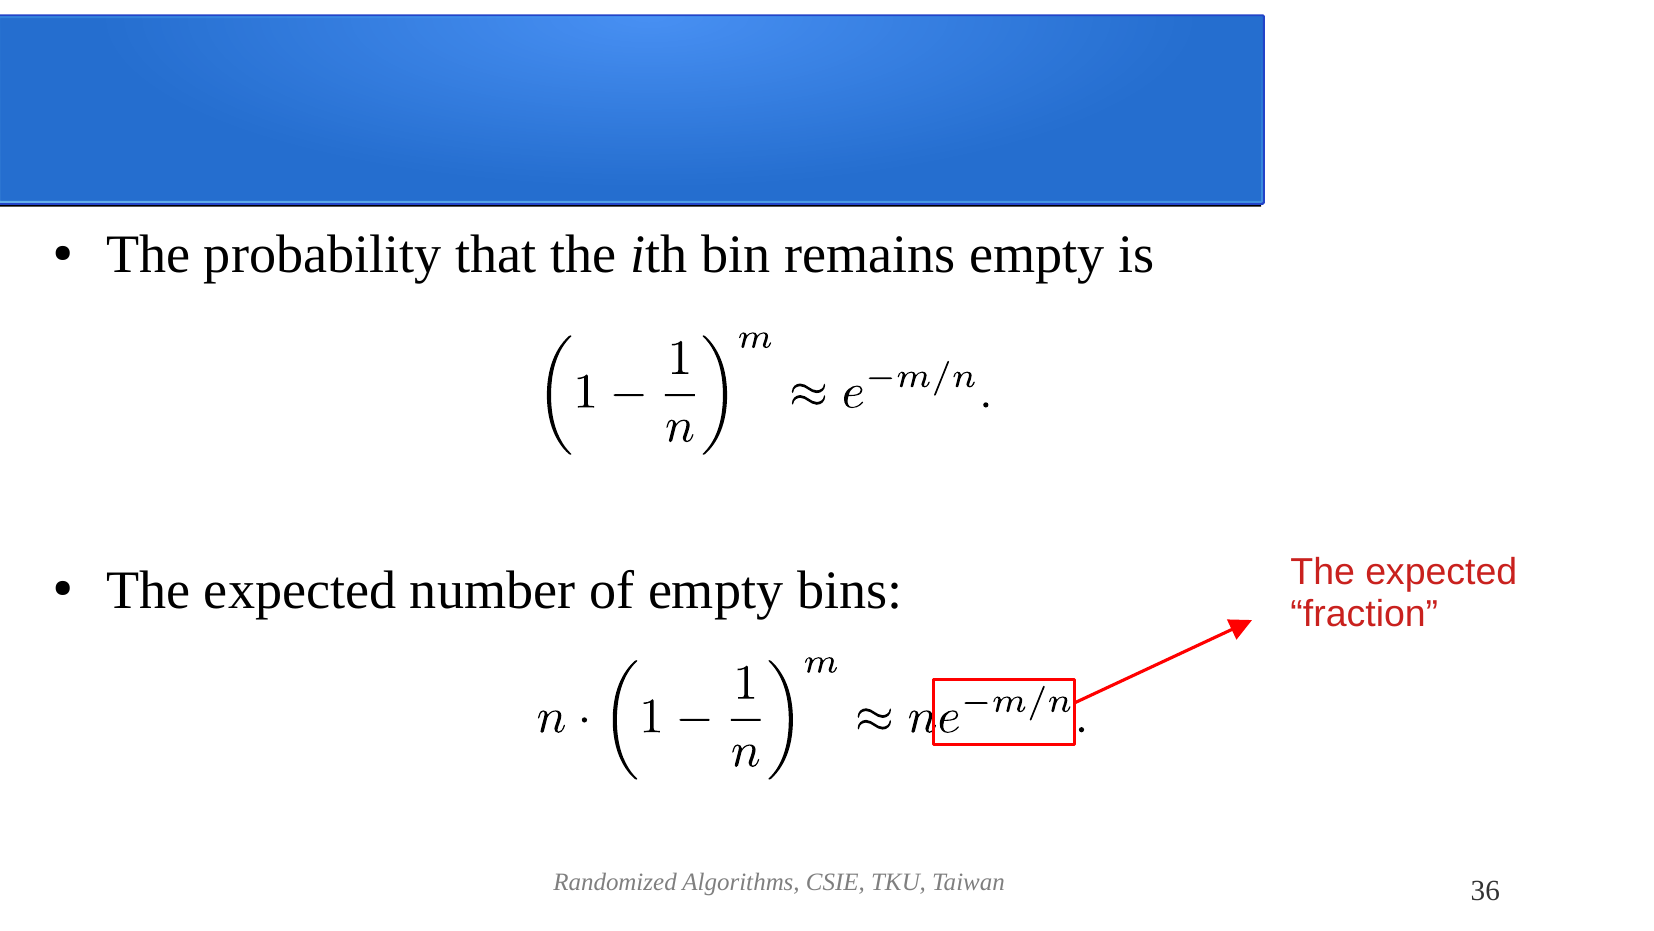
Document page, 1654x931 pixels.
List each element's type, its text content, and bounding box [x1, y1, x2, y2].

list The probability that the ith bin remains empty is The expected number of empty bins: [35, 224, 1524, 764]
picture [935, 681, 1073, 743]
text_box The expected “fraction” [1275, 543, 1560, 643]
picture [534, 655, 1087, 782]
picture [534, 330, 991, 457]
